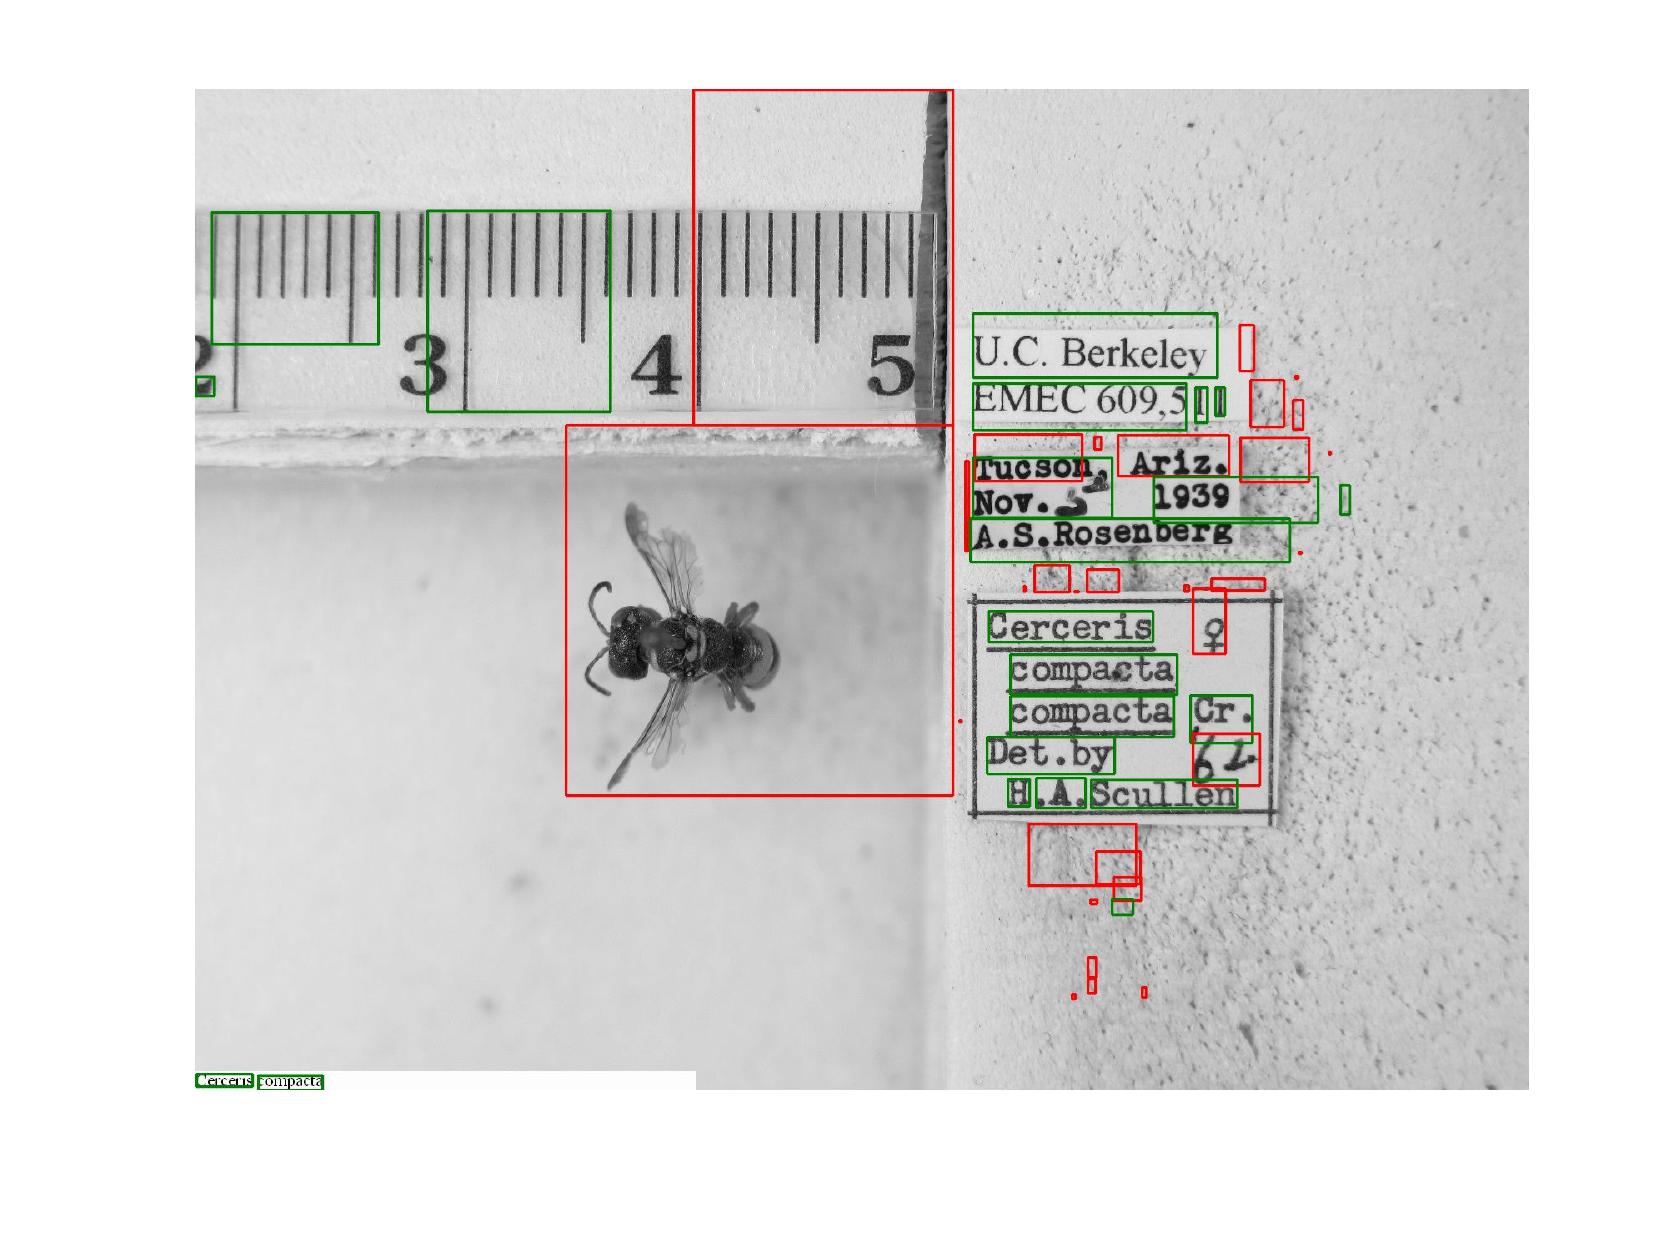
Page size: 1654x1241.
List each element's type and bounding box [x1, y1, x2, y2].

picture [195, 89, 1529, 1090]
